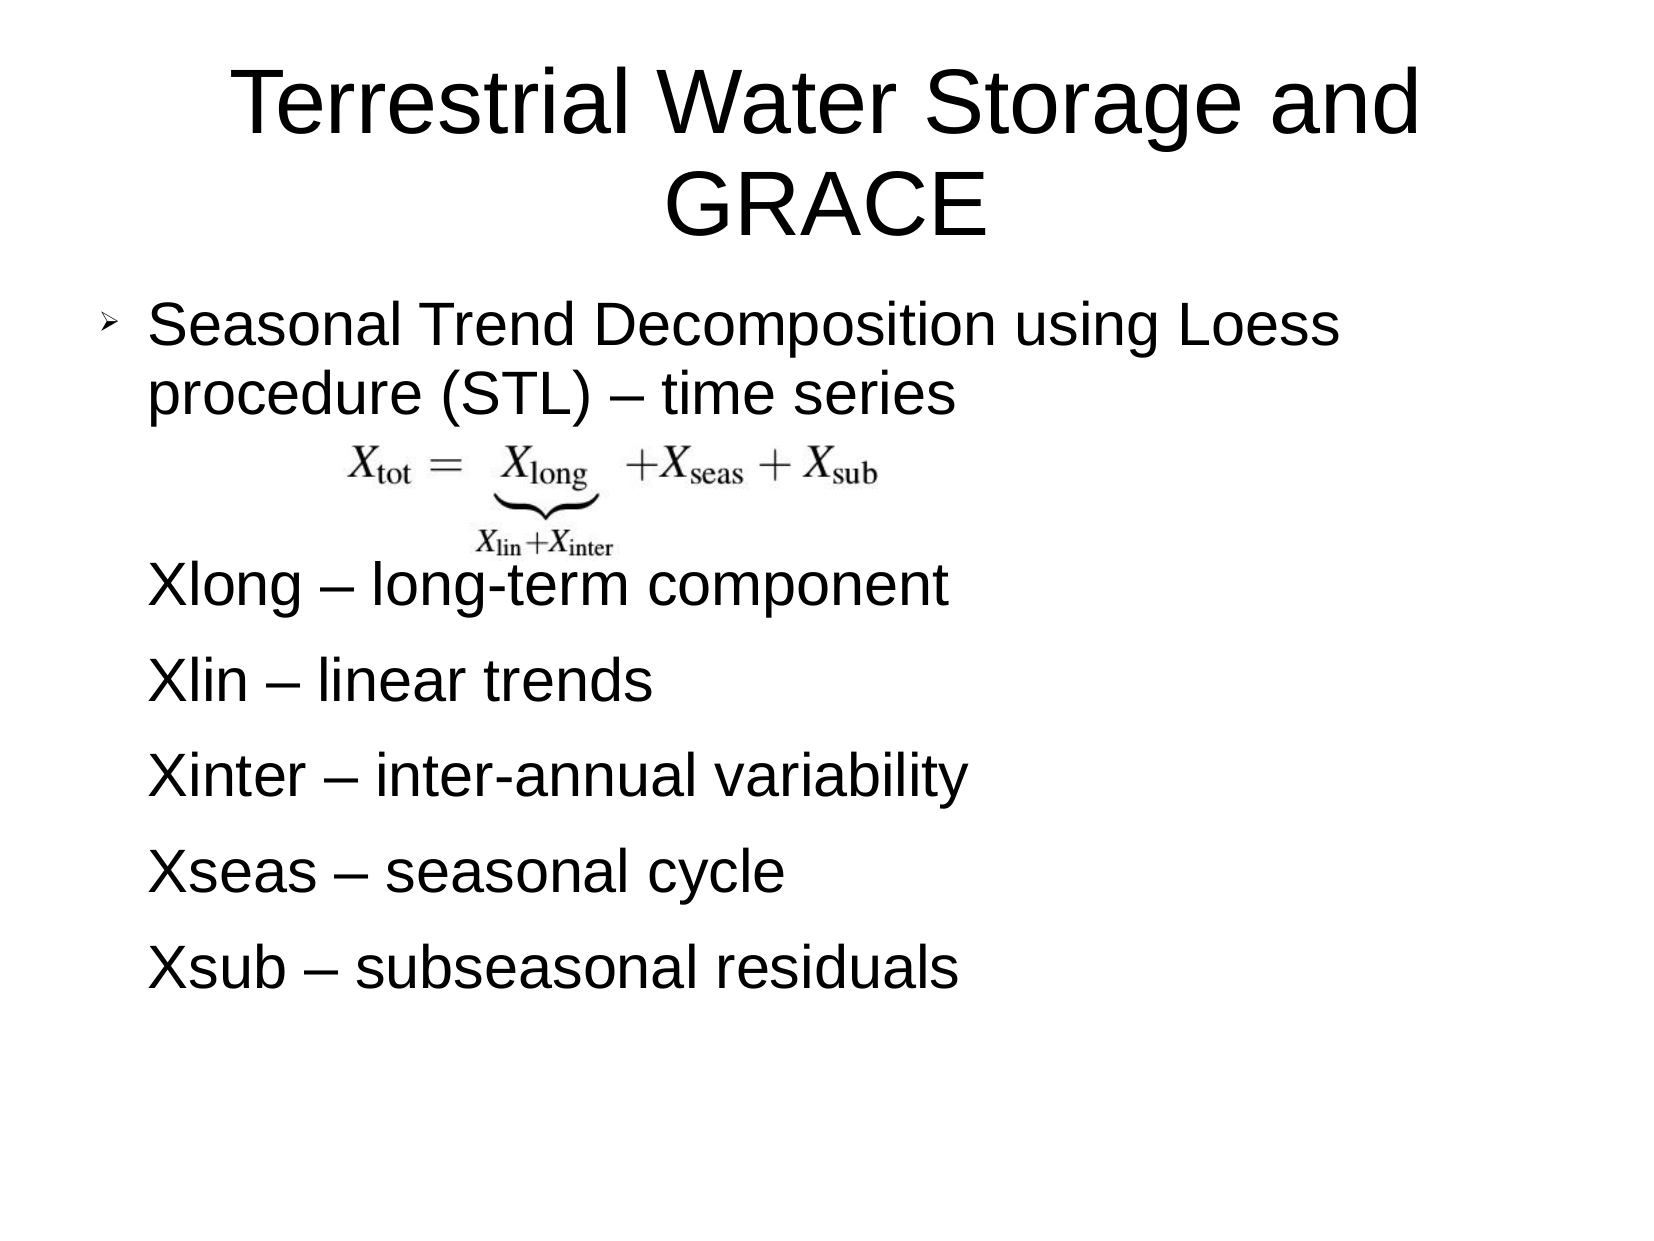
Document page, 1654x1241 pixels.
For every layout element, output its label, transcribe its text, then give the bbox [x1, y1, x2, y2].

list Seasonal Trend Decomposition using Loess procedure (STL) – time series Xlong – long-term component Xlin – linear trends Xinter – inter-annual variability Xseas – seasonal cycle Xsub – subseasonal residuals [82, 290, 1571, 1010]
picture [342, 439, 882, 561]
title Terrestrial Water Storage and GRACE [82, 49, 1571, 257]
